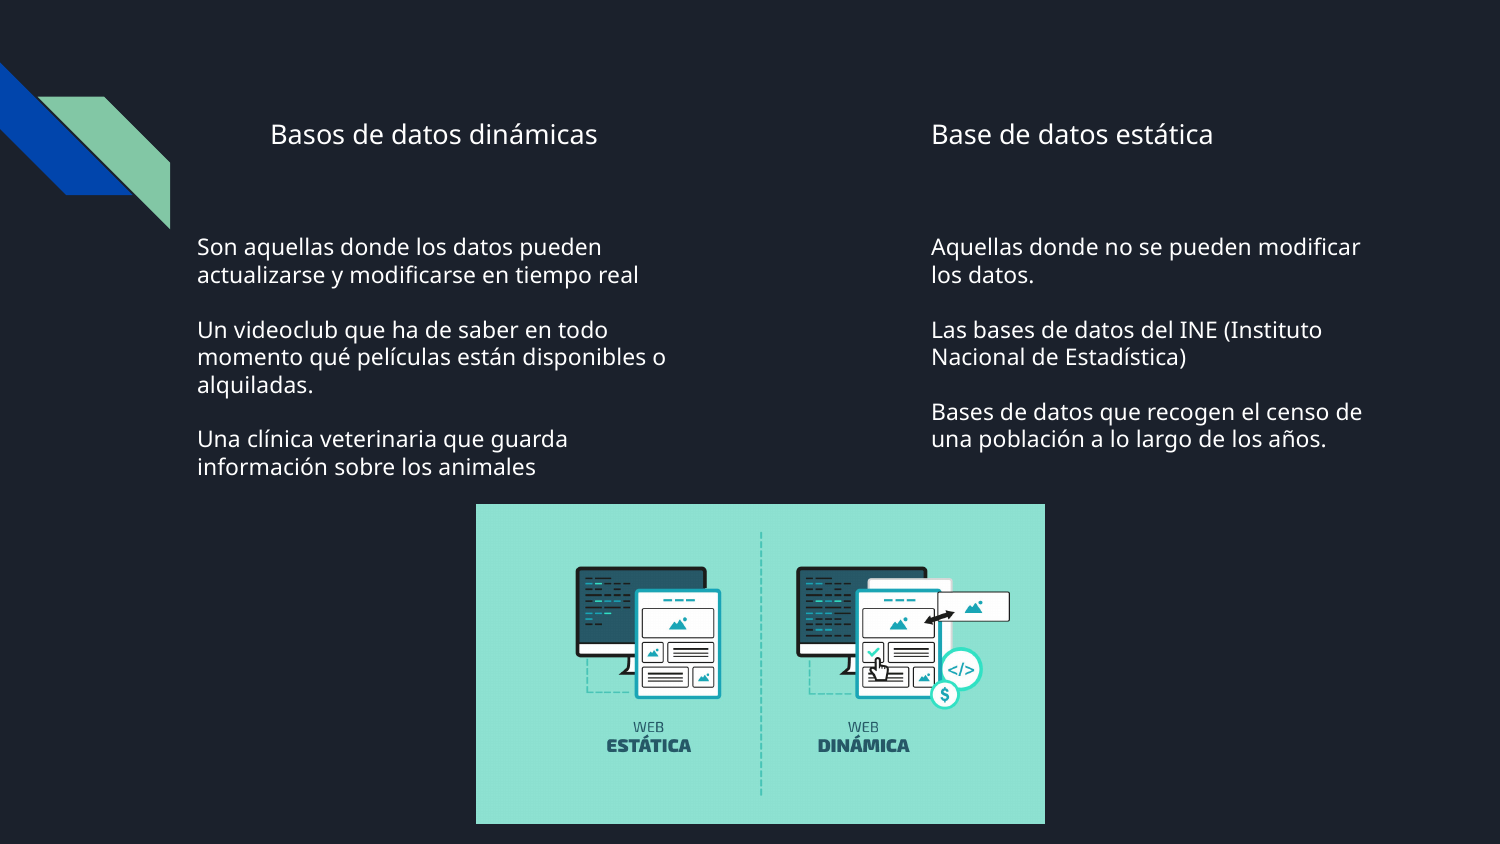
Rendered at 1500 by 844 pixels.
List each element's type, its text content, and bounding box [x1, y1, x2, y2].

text_box Aquellas donde no se pueden modificar los datos. Las bases de datos del INE (Instituto Nacional de Estadística) Bases de datos que recogen el censo de una población a lo largo de los años. [916, 217, 1396, 468]
text_box Base de datos estática [916, 102, 1466, 166]
title Basos de datos dinámicas [255, 102, 637, 212]
picture [476, 504, 1045, 824]
text_box Son aquellas donde los datos pueden actualizarse y modificarse en tiempo real Un videoclub que ha de saber en todo momento qué películas están disponibles o alquiladas. Una clínica veterinaria que guarda información sobre los animales [182, 217, 710, 496]
